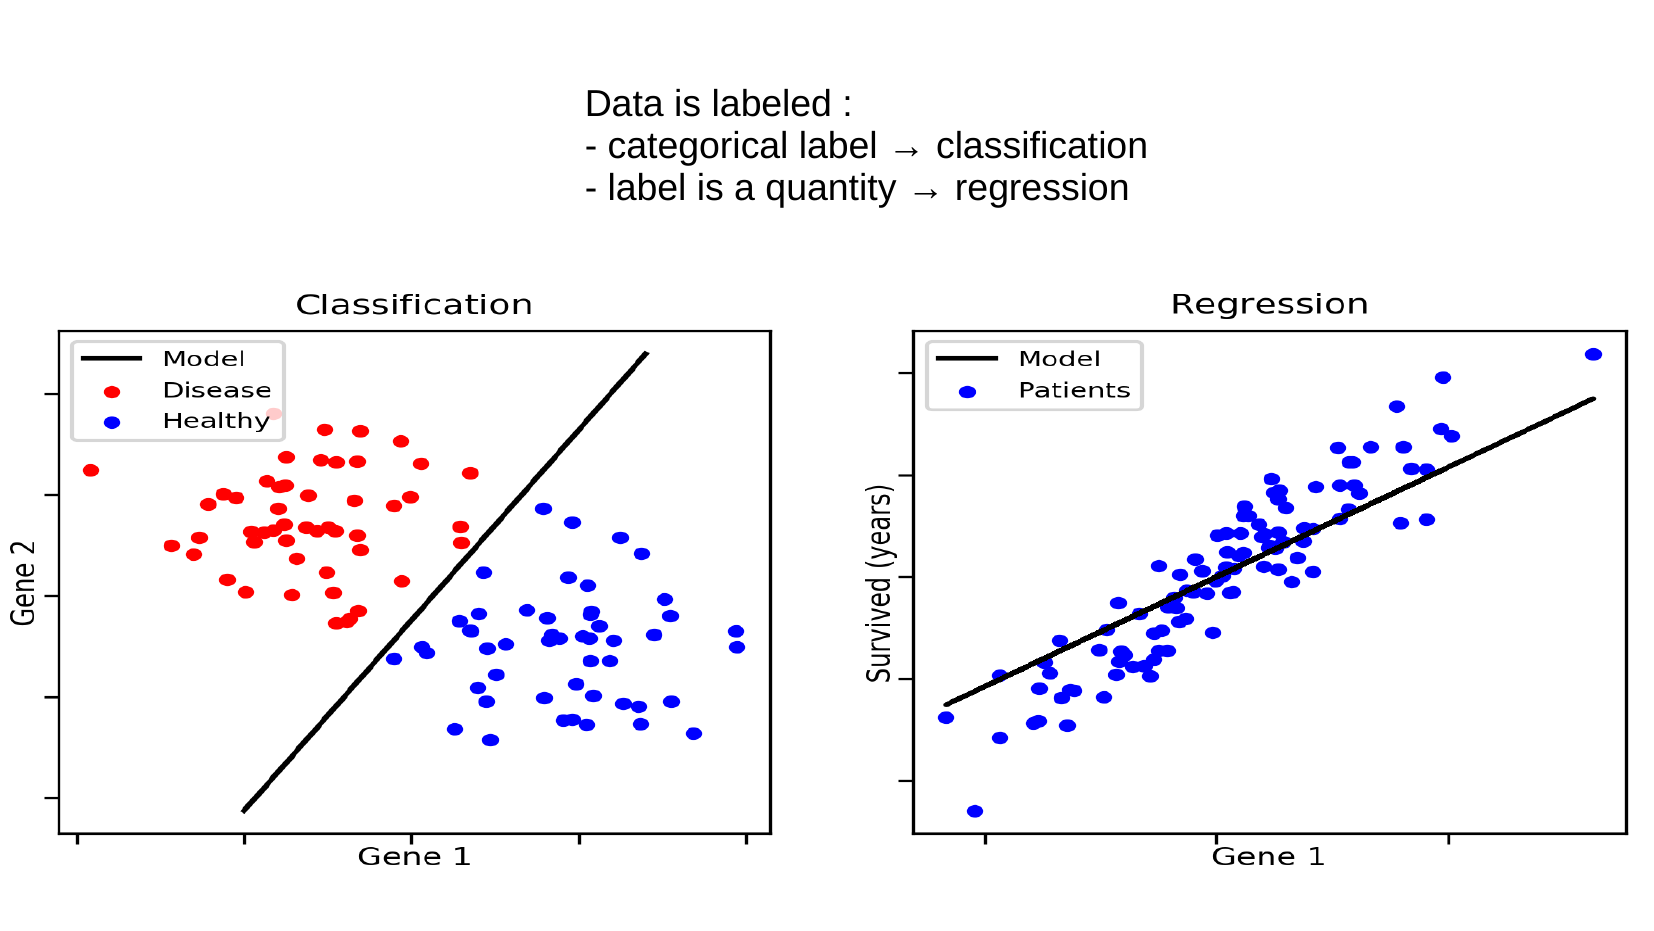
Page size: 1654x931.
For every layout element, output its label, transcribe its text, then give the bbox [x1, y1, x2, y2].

picture [4, 271, 1654, 891]
text_box Data is labeled : - categorical label → classification - label is a quantity → regression [570, 75, 1164, 216]
